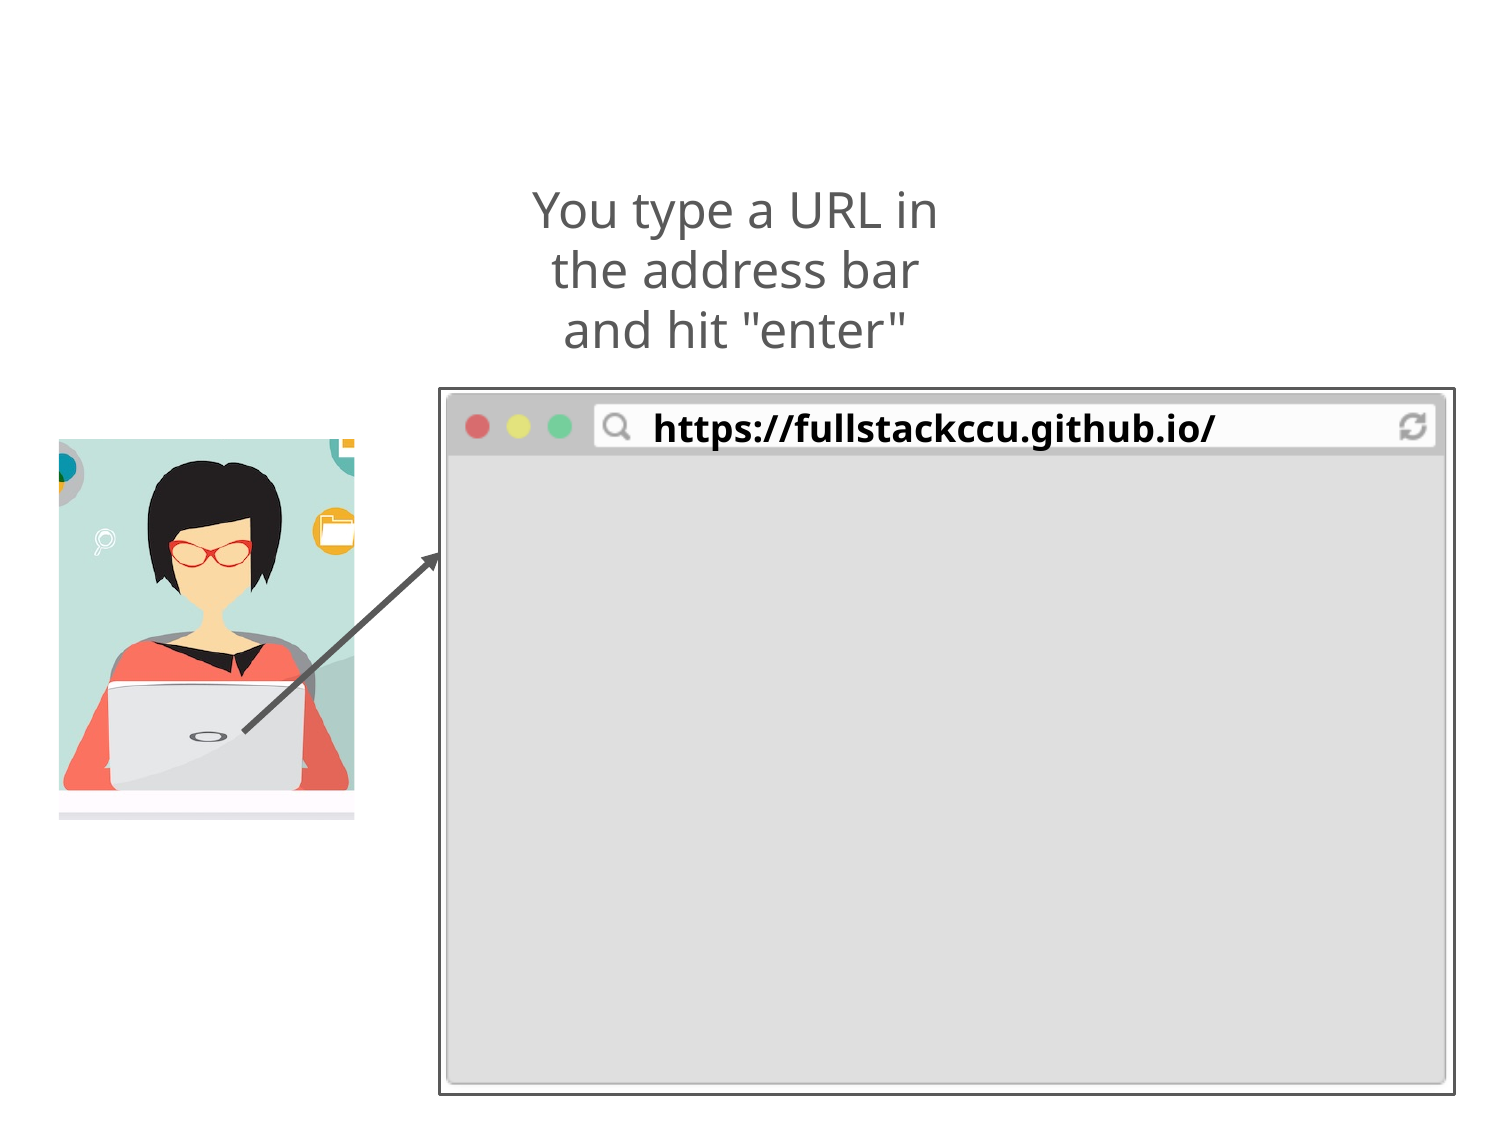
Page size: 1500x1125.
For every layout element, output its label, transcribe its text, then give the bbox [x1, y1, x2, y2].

picture [440, 389, 1453, 1093]
list You type a URL in the address bar and hit "enter" [514, 163, 958, 387]
text_box https://fullstackccu.github.io/ [637, 389, 1394, 463]
picture [58, 439, 355, 820]
